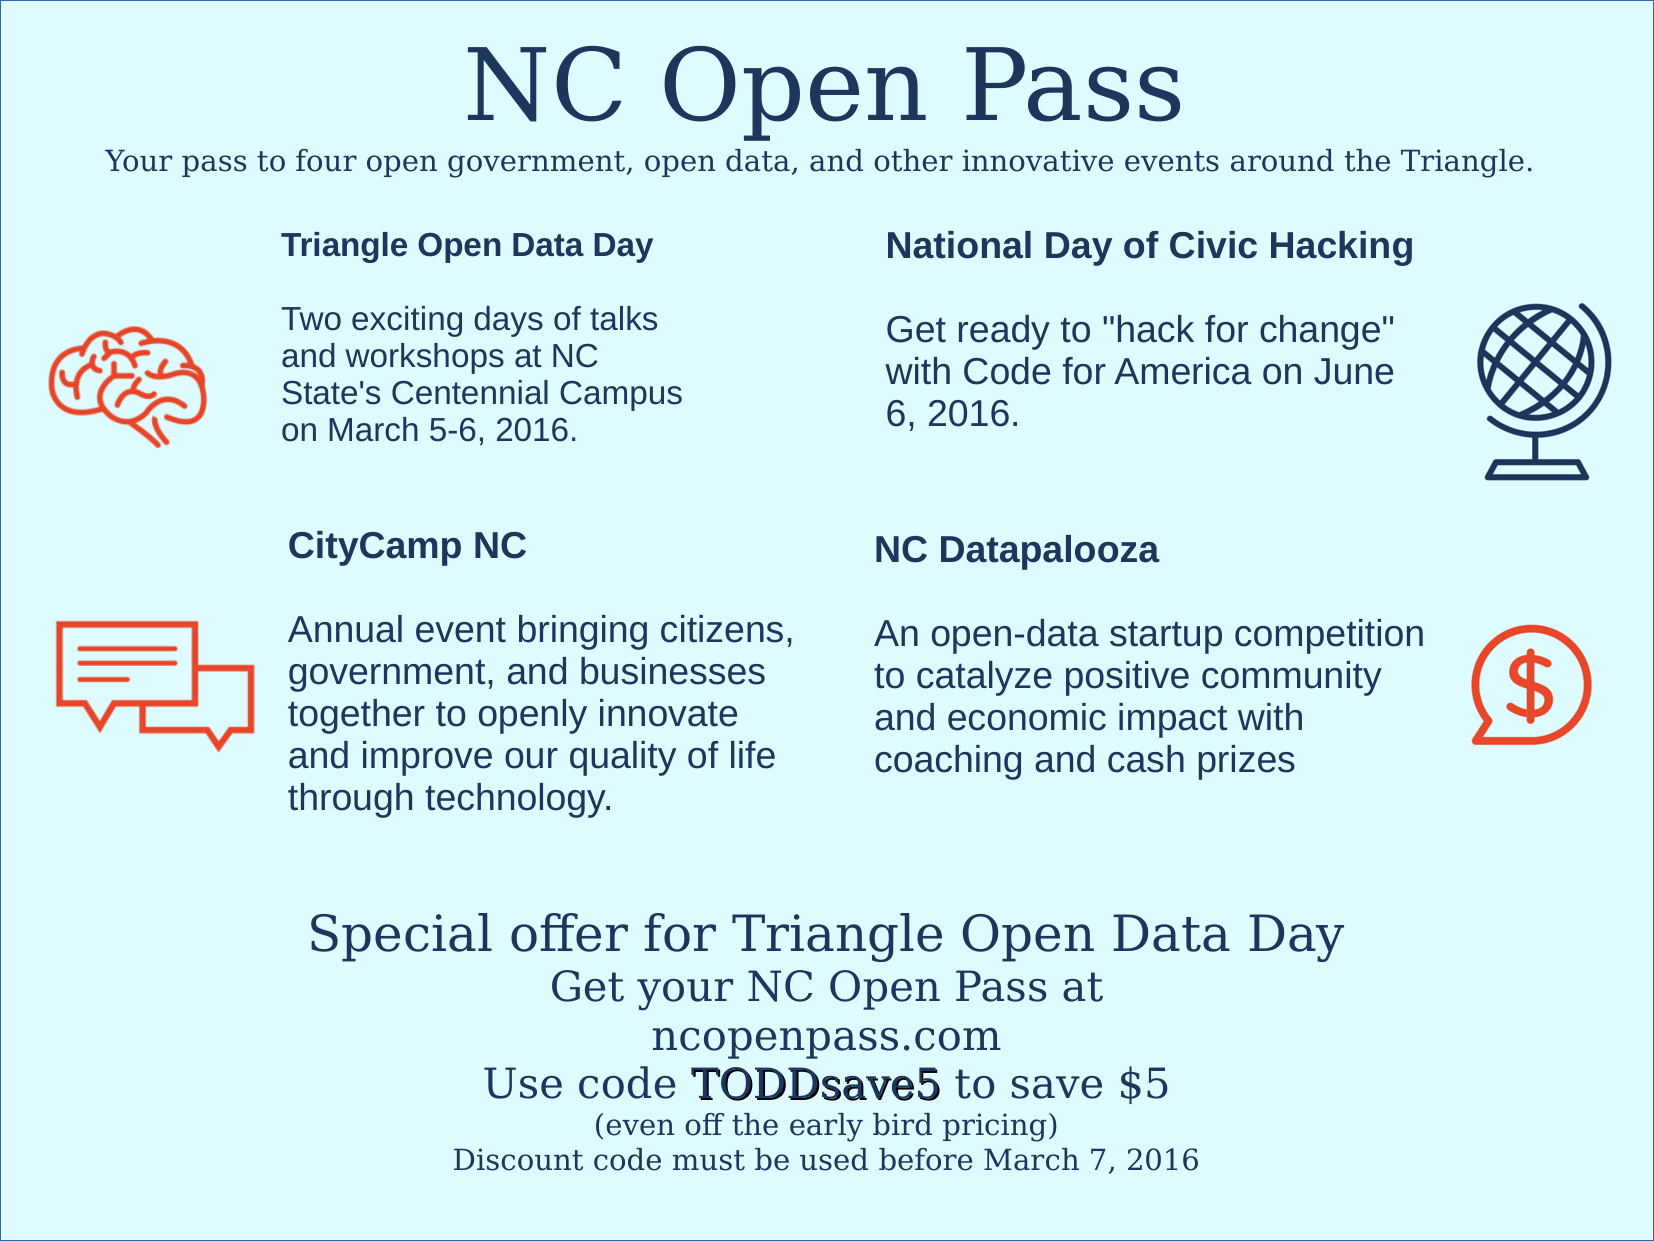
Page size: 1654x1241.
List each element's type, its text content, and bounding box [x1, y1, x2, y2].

text_box CityCamp NC Annual event bringing citizens, government, and businesses together to openly innovate and improve our quality of life through technology. [273, 475, 814, 879]
picture [10, 276, 249, 515]
picture [1442, 293, 1640, 493]
text_box Triangle Open Data Day Two exciting days of talks and workshops at NC State's Centennial Campus on March 5-6, 2016. [266, 182, 702, 494]
text_box NC Open Pass Your pass to four open government, open data, and other innovative events around the Triangle. [30, 20, 1621, 186]
text_box Special offer for Triangle Open Data Day Get your NC Open Pass at ncopenpass.com Use code TODDsave5 to save $5 (even off the early bird pricing) Discount code must be used before March 7, 2016 [211, 879, 1442, 1203]
picture [40, 579, 266, 806]
text_box National Day of Civic Hacking Get ready to "hack for change" with Code for America on June 6, 2016. [870, 175, 1442, 521]
text_box NC Datapalooza An open-data startup competition to catalyze positive community and economic impact with coaching and cash prizes [859, 521, 1445, 831]
picture [1445, 594, 1628, 794]
